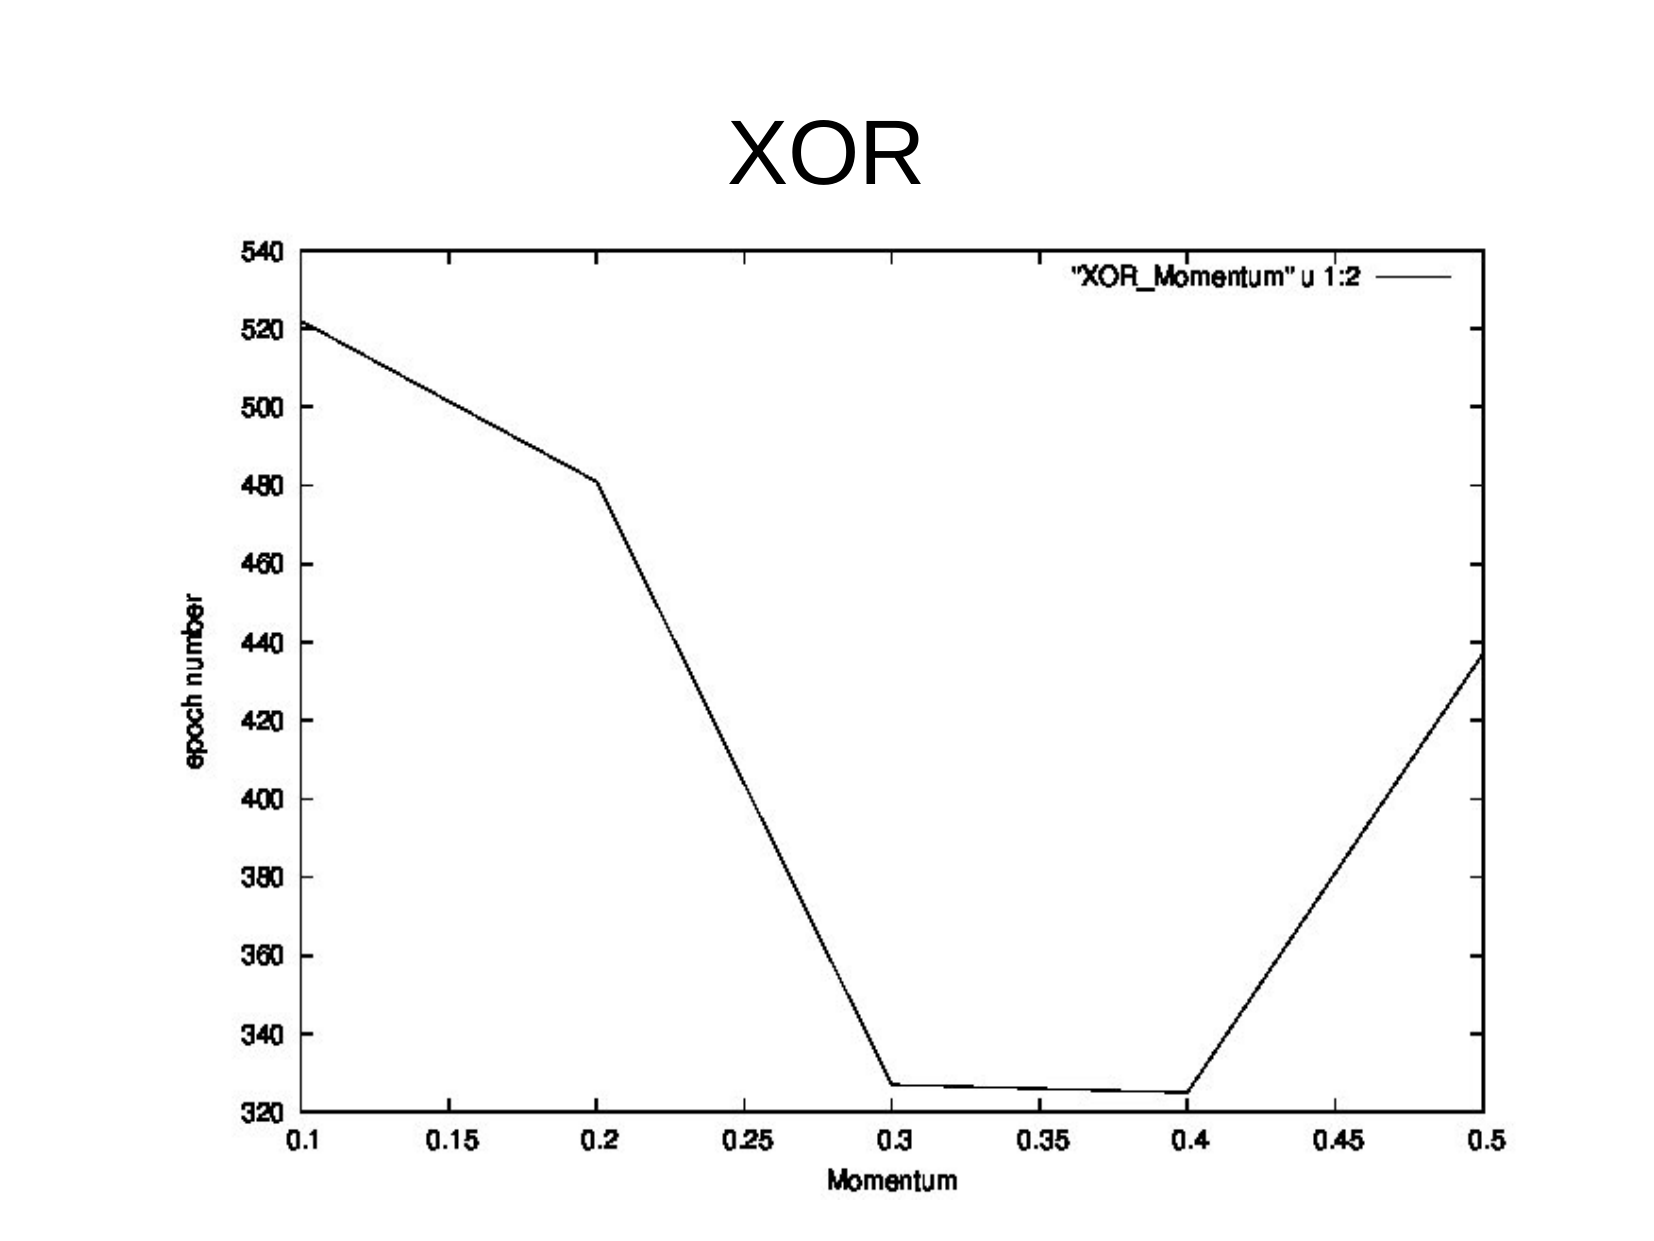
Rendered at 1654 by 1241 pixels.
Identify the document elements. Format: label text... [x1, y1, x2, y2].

picture [172, 218, 1531, 1201]
title XOR [82, 49, 1571, 257]
